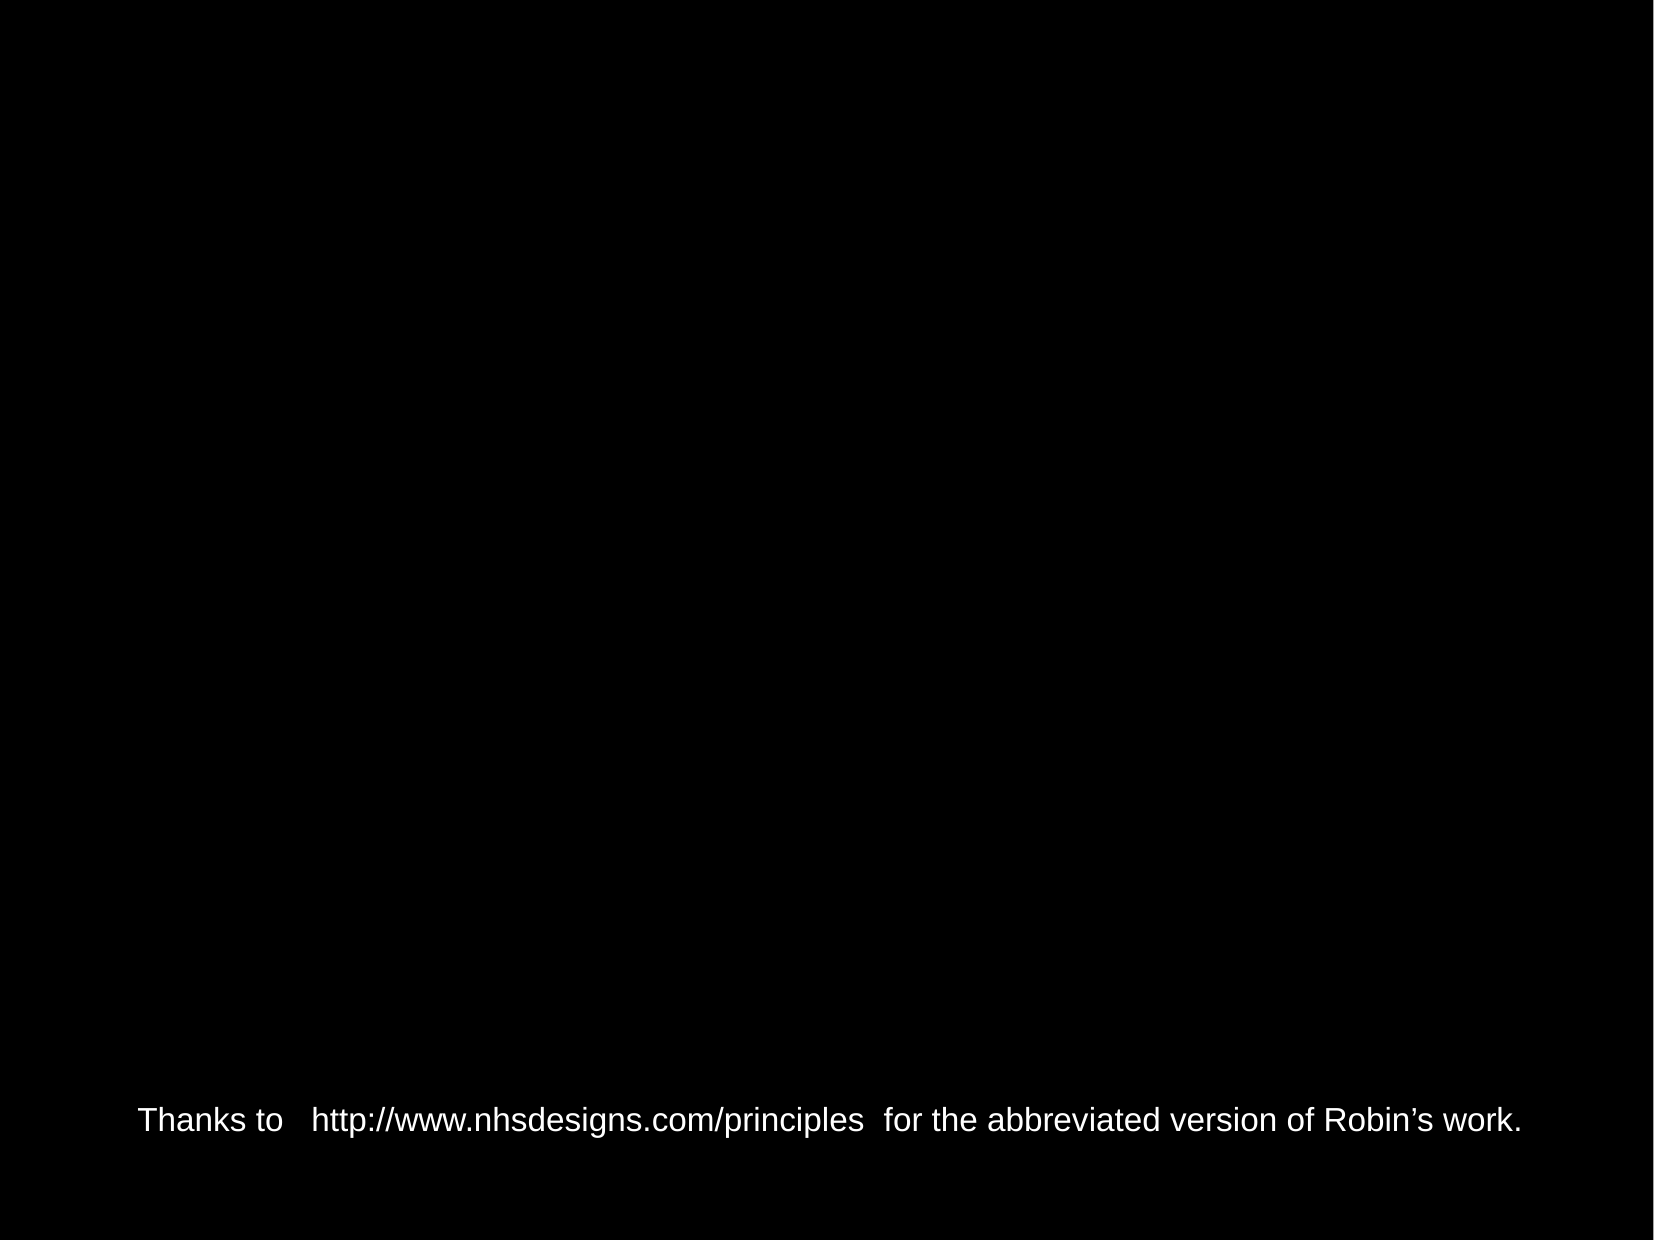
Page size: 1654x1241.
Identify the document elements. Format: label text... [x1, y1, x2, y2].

text_box Thanks to http://www.nhsdesigns.com/principles for the abbreviated version of Robin’s work. [90, 1065, 1571, 1175]
